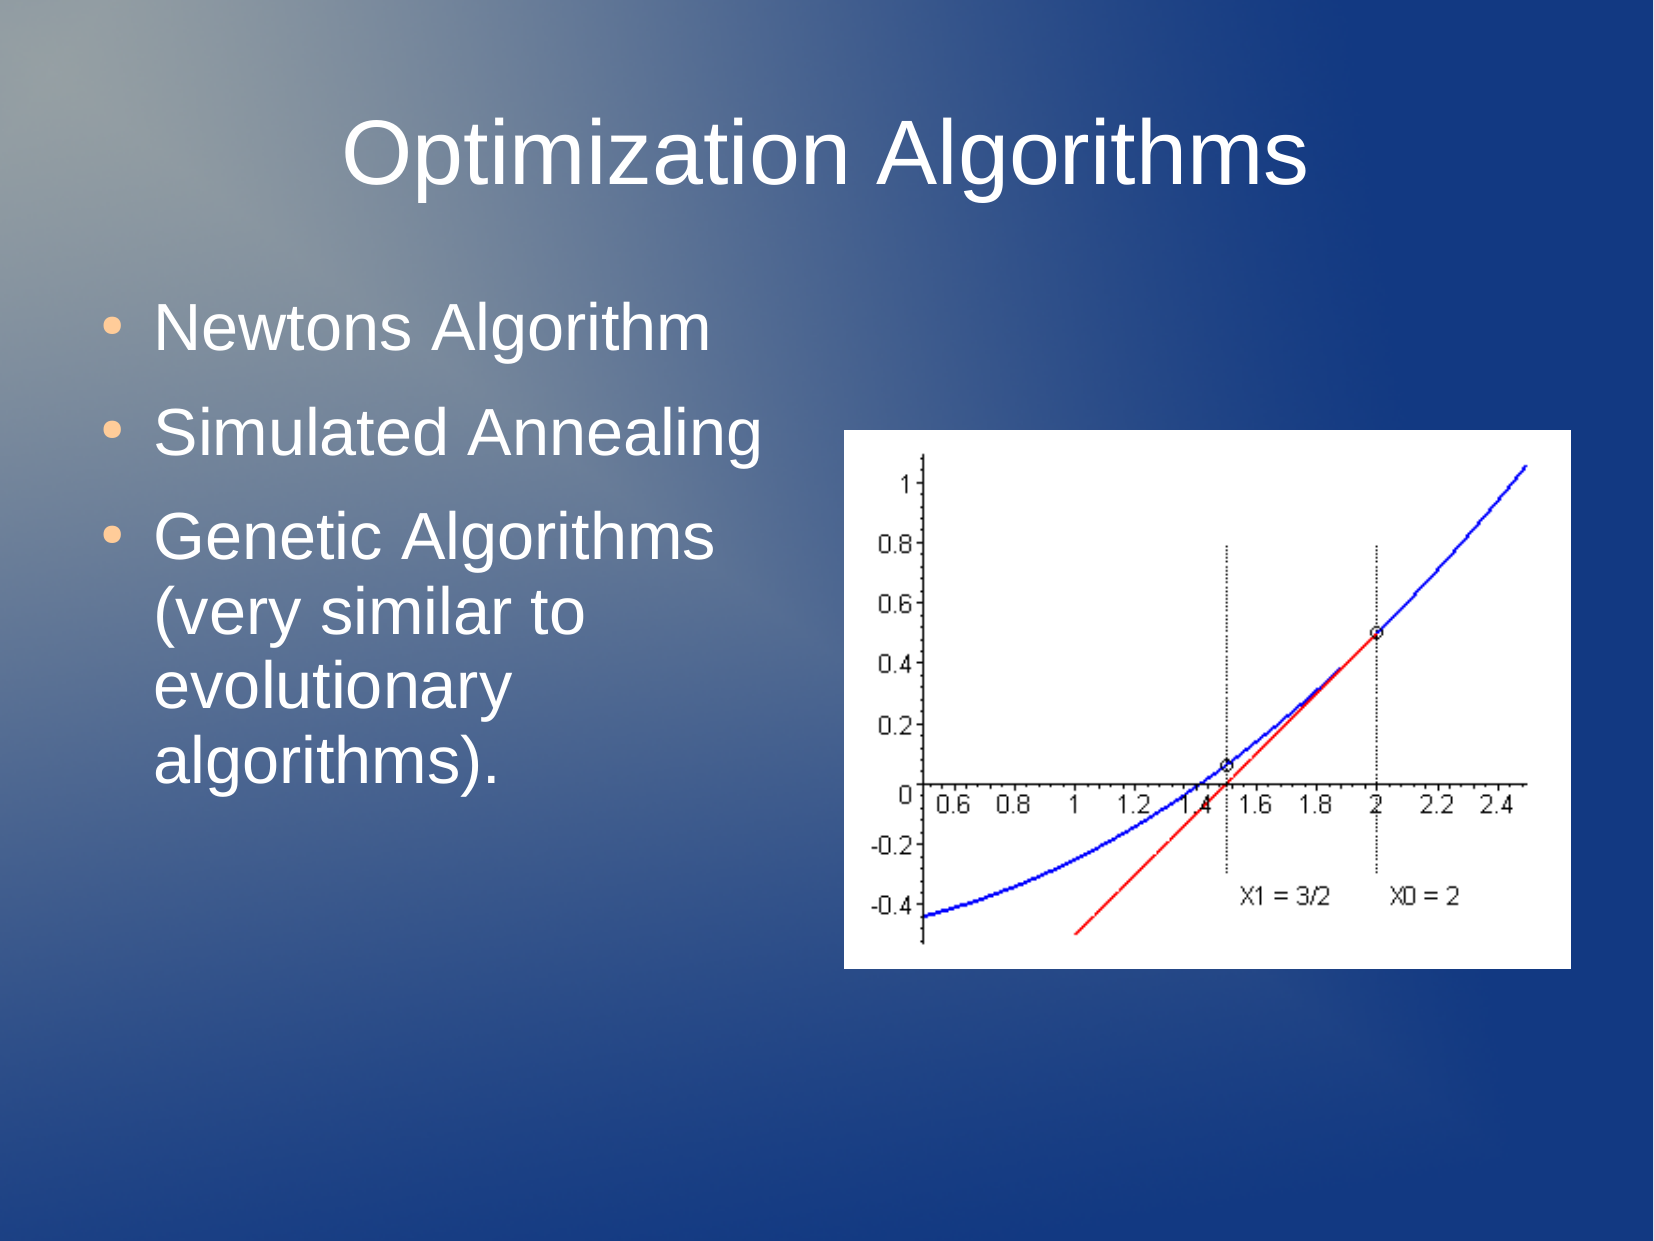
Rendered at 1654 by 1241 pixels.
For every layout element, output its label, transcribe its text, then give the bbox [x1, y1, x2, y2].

list Newtons Algorithm Simulated Annealing Genetic Algorithms (very similar to evolutionary algorithms). [82, 290, 809, 1109]
picture [0, 0, 1654, 1241]
title Optimization Algorithms [82, 49, 1571, 257]
